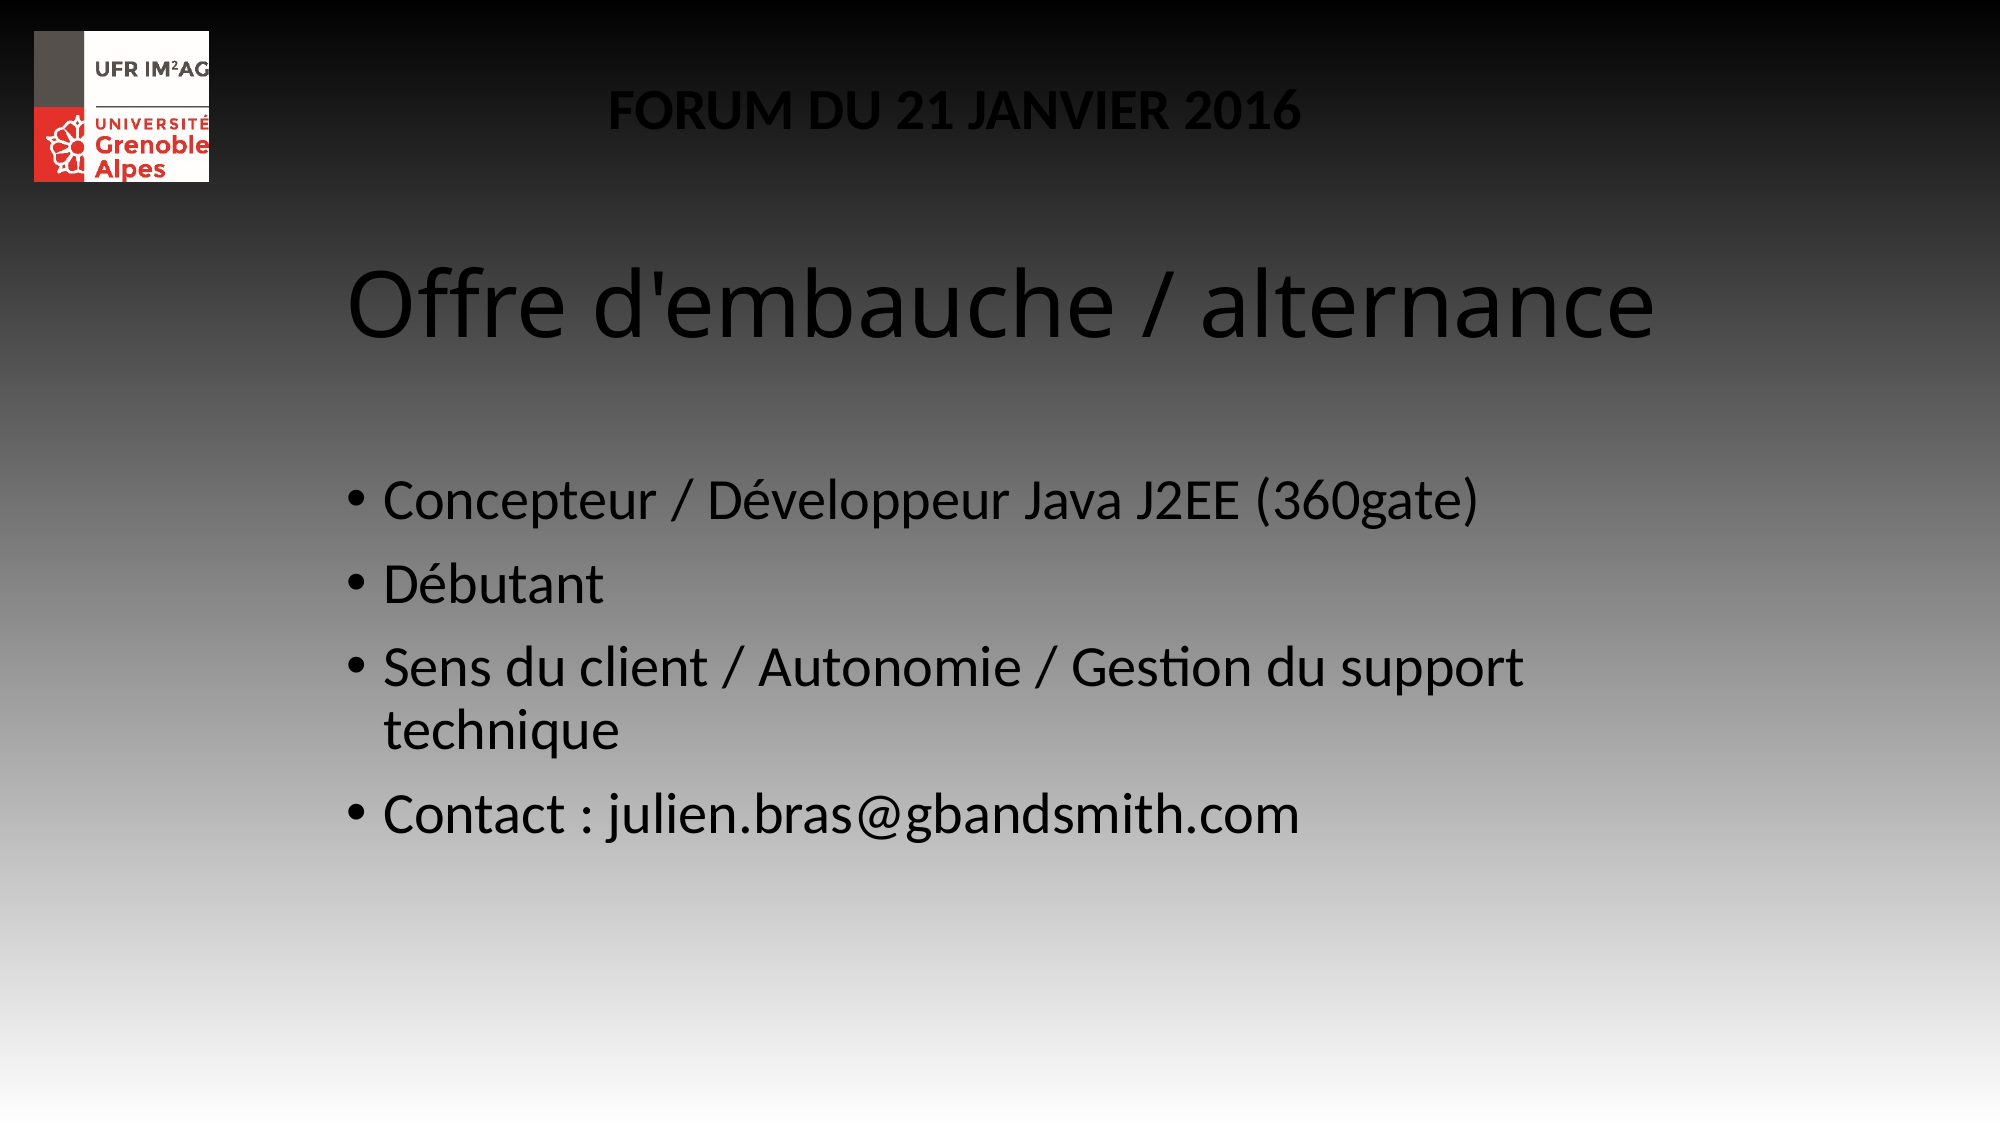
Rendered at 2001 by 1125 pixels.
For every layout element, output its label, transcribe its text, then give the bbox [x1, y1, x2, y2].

title Offre d'embauche / alternance [330, 237, 1681, 378]
list Concepteur / Développeur Java J2EE (360gate) Débutant Sens du client / Autonomie / Gestion du support technique Contact : julien.bras@gbandsmith.com [330, 461, 1681, 1045]
picture [34, 31, 209, 182]
text_box FORUM DU 21 JANVIER 2016 [593, 63, 1352, 149]
